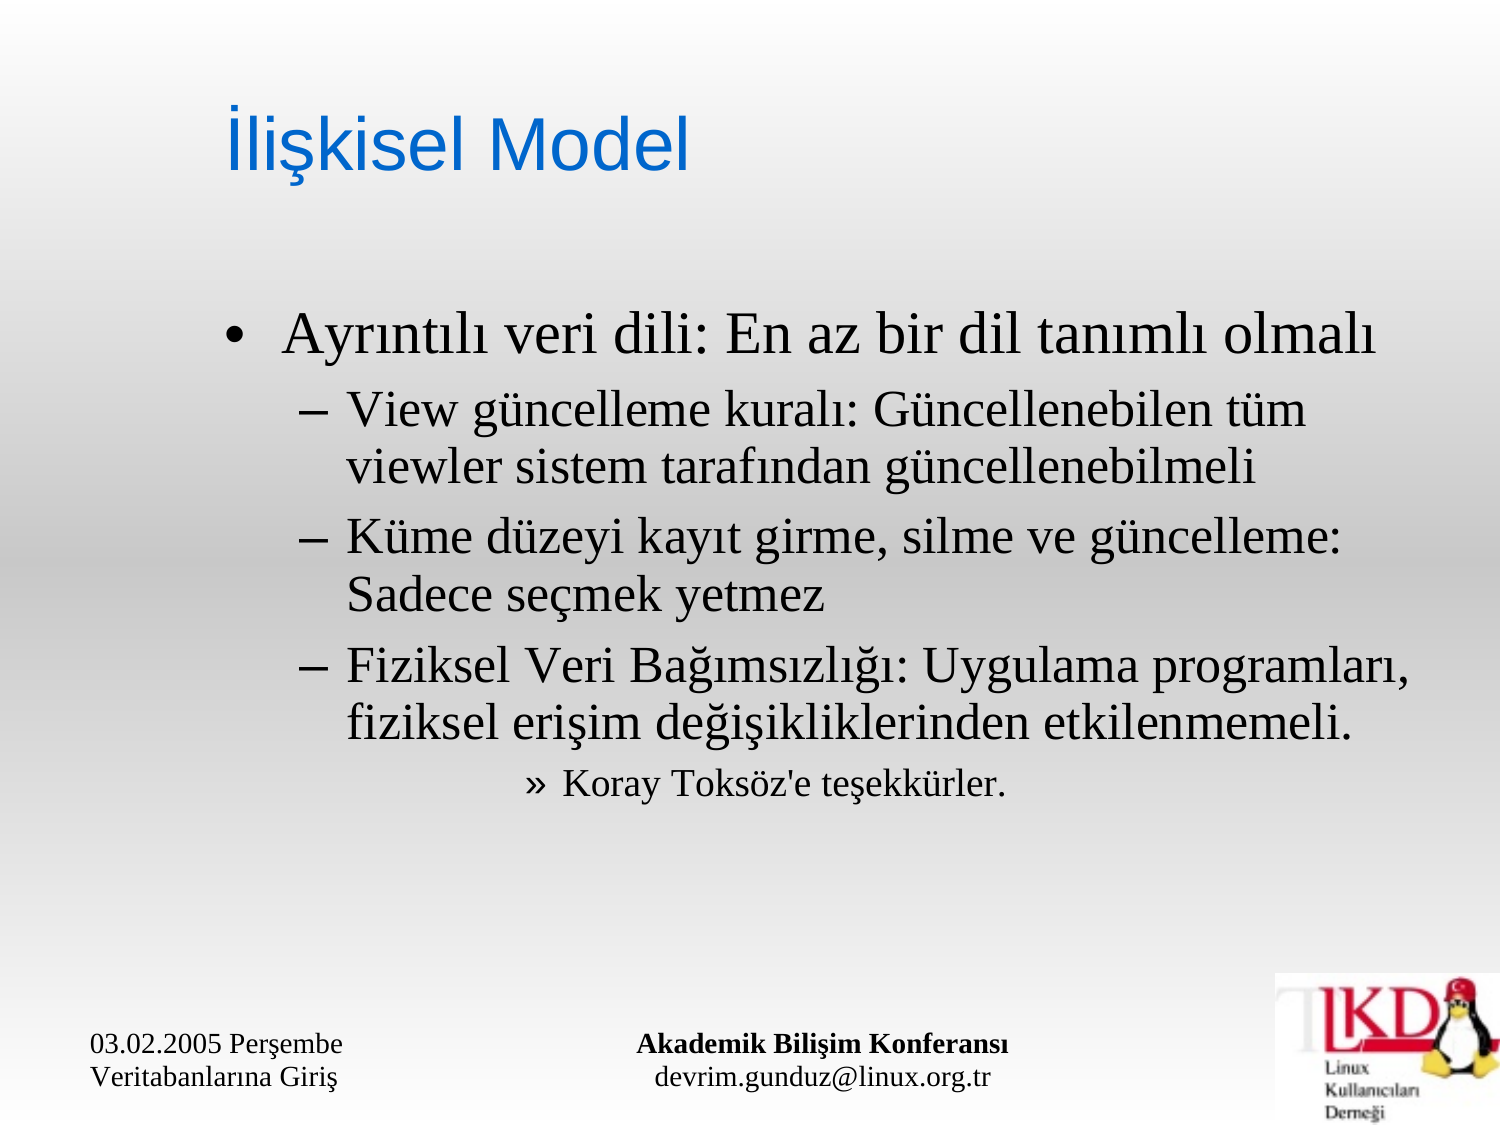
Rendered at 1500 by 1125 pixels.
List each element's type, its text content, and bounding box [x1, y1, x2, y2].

title İlişkisel Model [224, 49, 1425, 238]
list Ayrıntılı veri dili: En az bir dil tanımlı olmalı View güncelleme kuralı: Güncellenebilen tüm viewler sistem tarafından güncellenebilmeli Küme düzeyi kayıt girme, silme ve güncelleme: Sadece seçmek yetmez Fiziksel Veri Bağımsızlığı: Uygulama programları, fiziksel erişim değişikliklerinden etkilenmemeli. Koray Toksöz'e teşekkürler. [224, 299, 1425, 975]
picture [1275, 973, 1500, 1125]
